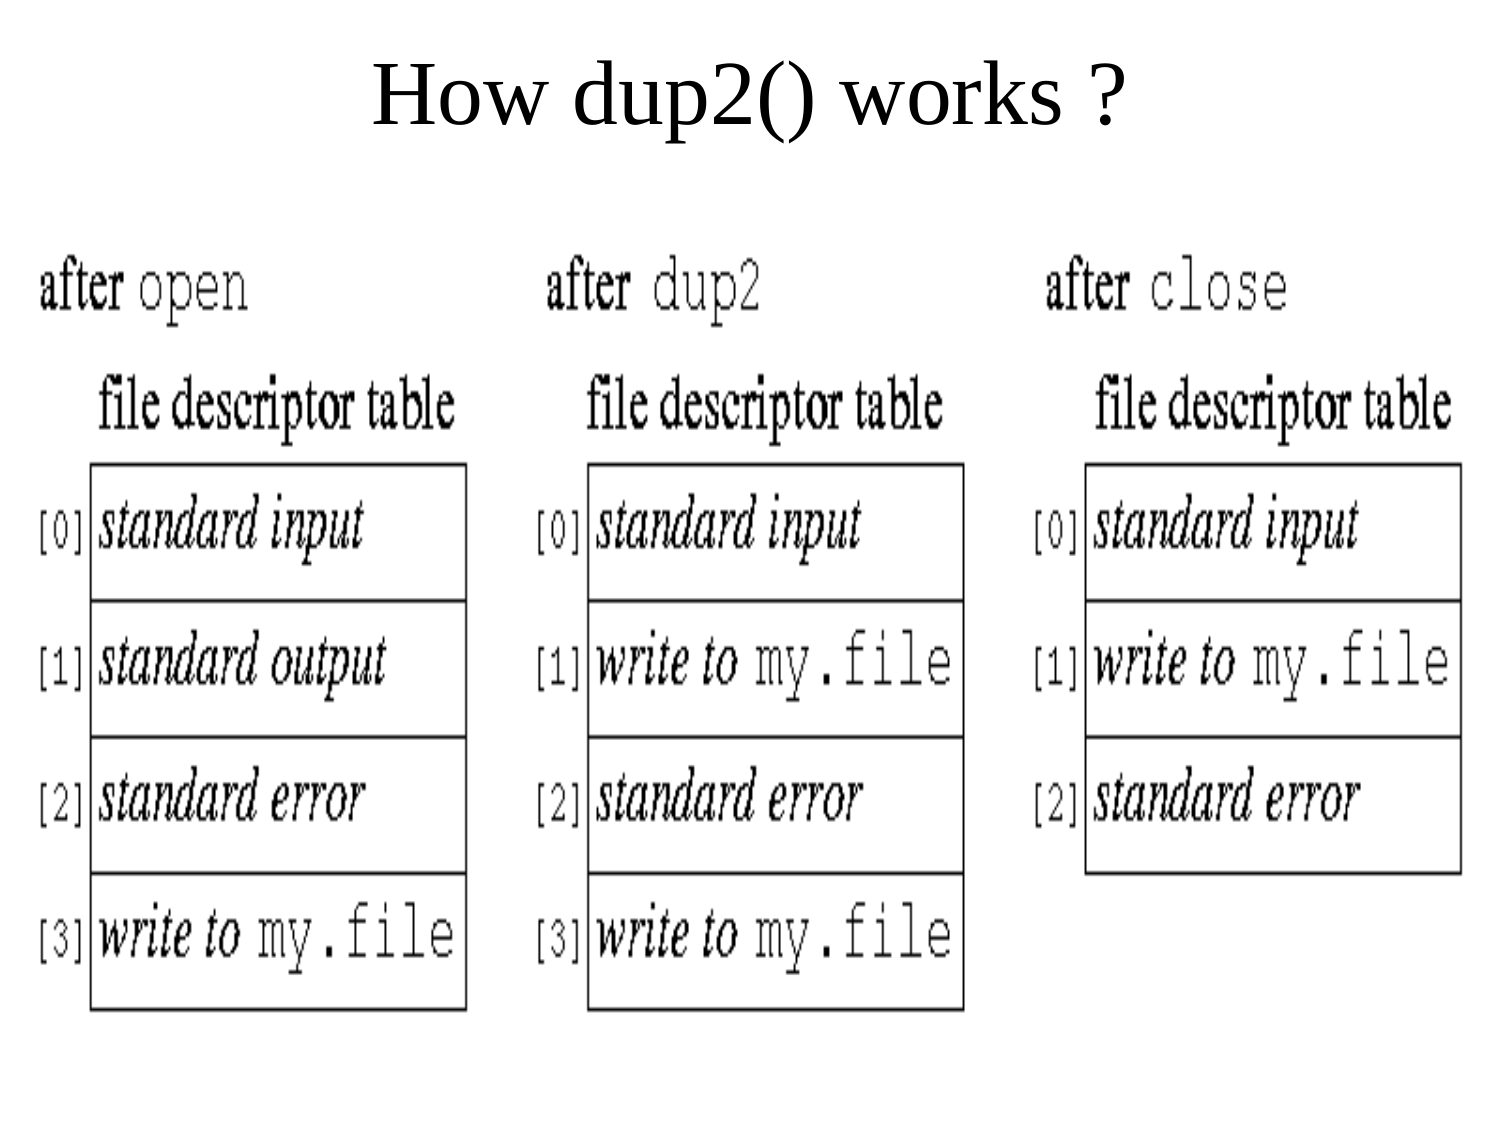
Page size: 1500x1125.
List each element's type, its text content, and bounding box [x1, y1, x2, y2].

picture [17, 212, 1483, 1051]
title How dup2() works ? [112, 0, 1388, 188]
